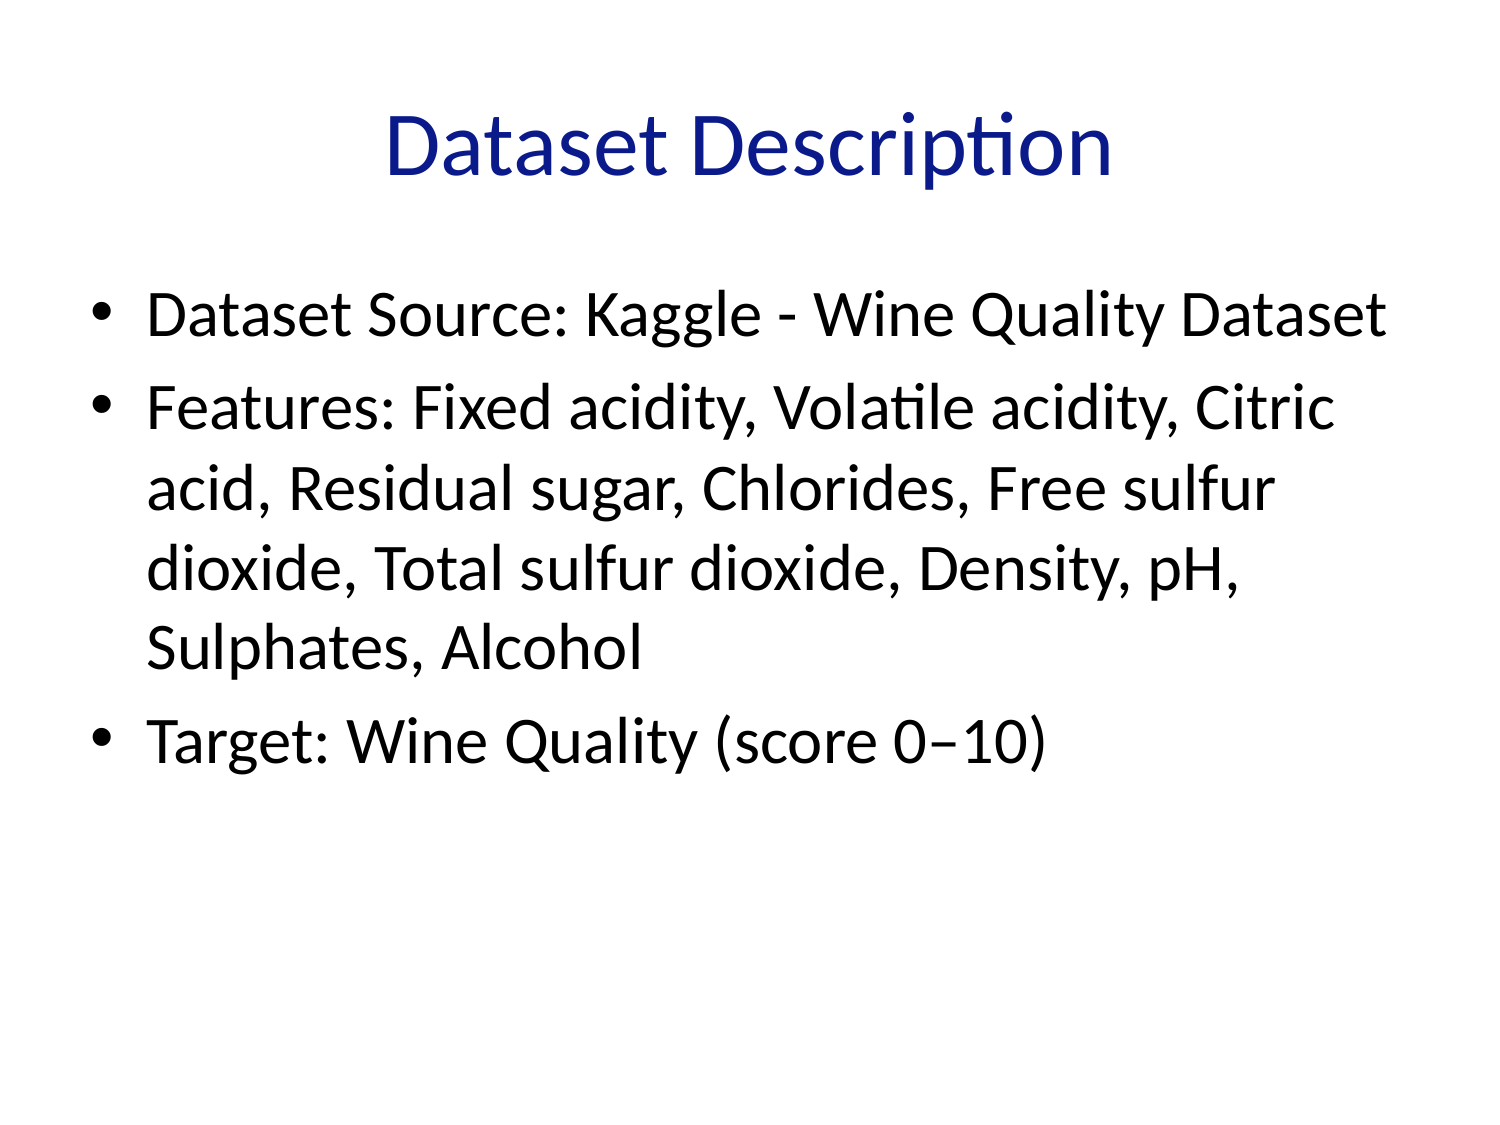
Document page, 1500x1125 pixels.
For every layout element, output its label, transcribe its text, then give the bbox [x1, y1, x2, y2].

list Dataset Source: Kaggle - Wine Quality Dataset Features: Fixed acidity, Volatile acidity, Citric acid, Residual sugar, Chlorides, Free sulfur dioxide, Total sulfur dioxide, Density, pH, Sulphates, Alcohol Target: Wine Quality (score 0–10) [75, 262, 1425, 1005]
title Dataset Description [75, 45, 1425, 233]
